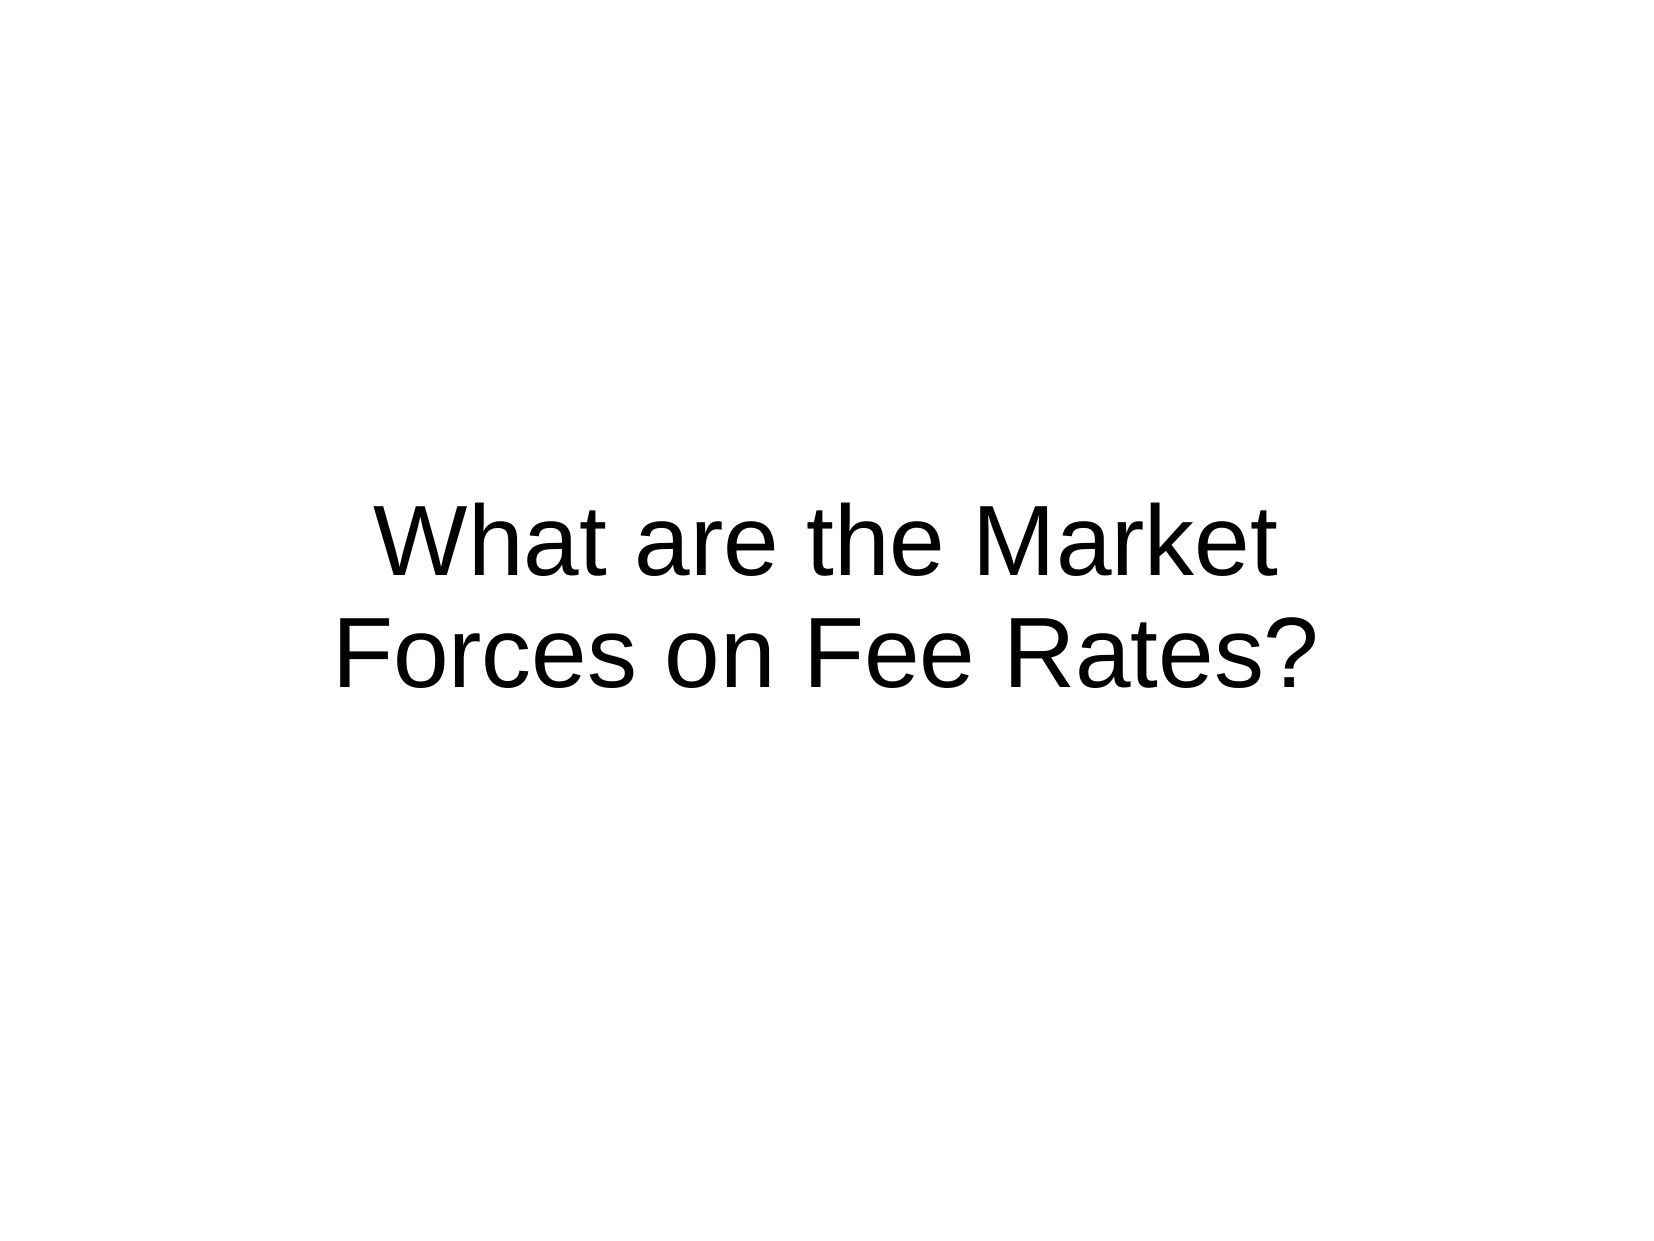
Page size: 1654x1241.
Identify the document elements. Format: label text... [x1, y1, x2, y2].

text_box What are the Market Forces on Fee Rates? [317, 477, 1337, 763]
